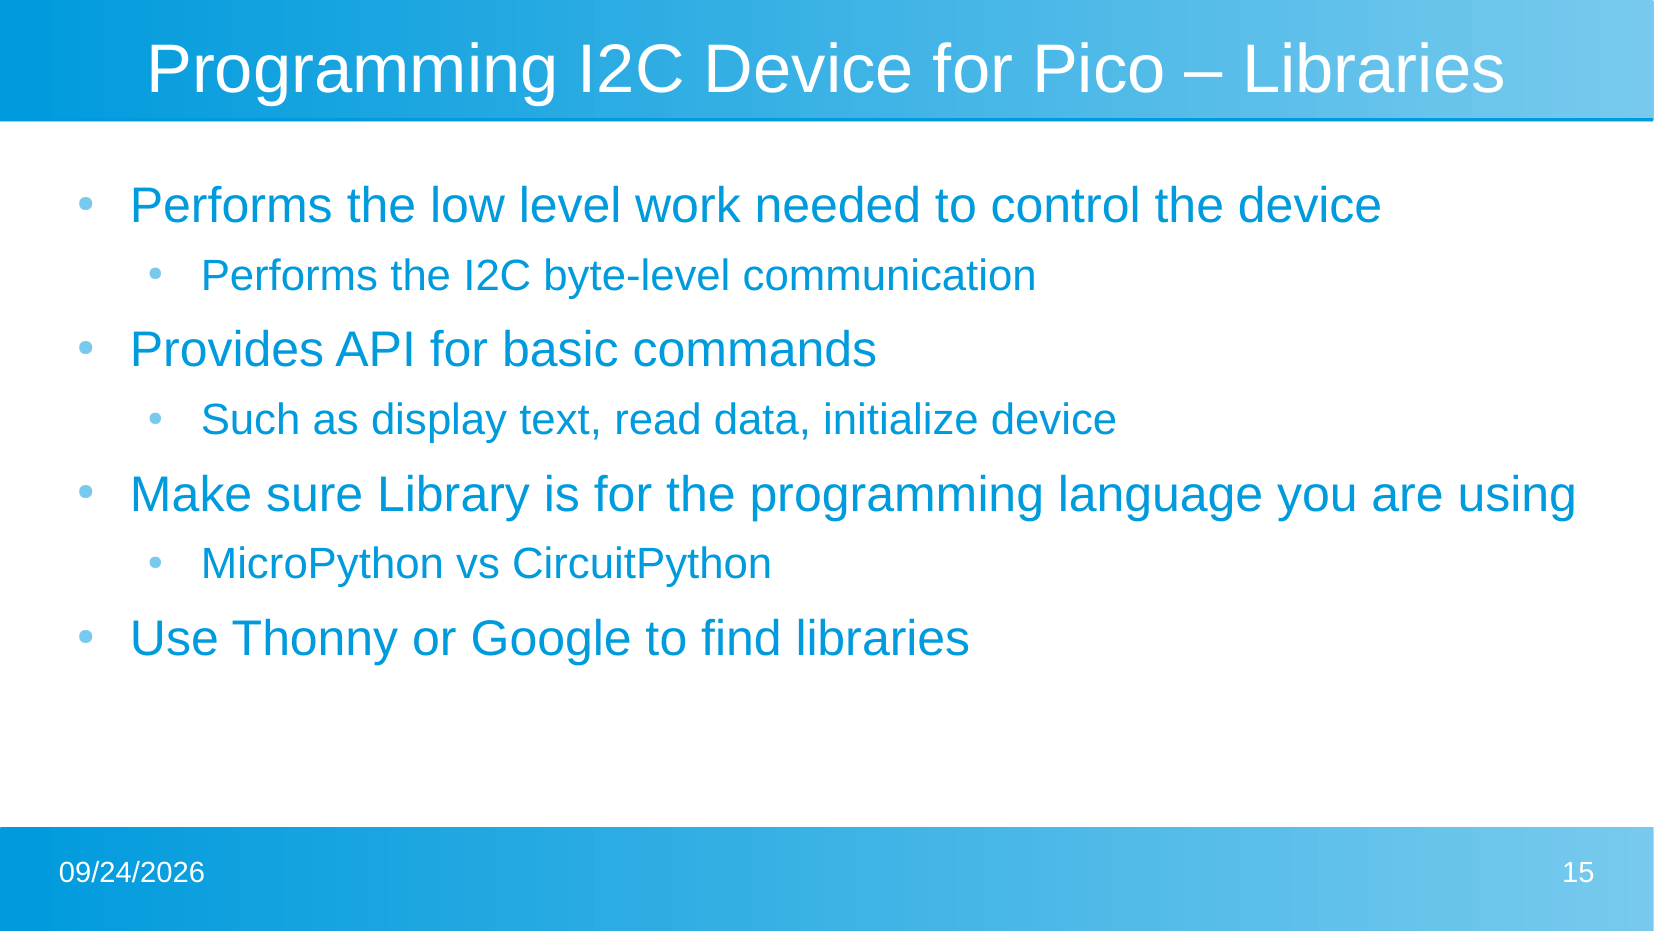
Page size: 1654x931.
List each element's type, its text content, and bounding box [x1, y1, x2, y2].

title Programming I2C Device for Pico – Libraries [59, 29, 1595, 108]
list Performs the low level work needed to control the device Performs the I2C byte-level communication Provides API for basic commands Such as display text, read data, initialize device Make sure Library is for the programming language you are using MicroPython vs CircuitPython Use Thonny or Google to find libraries [59, 177, 1595, 768]
